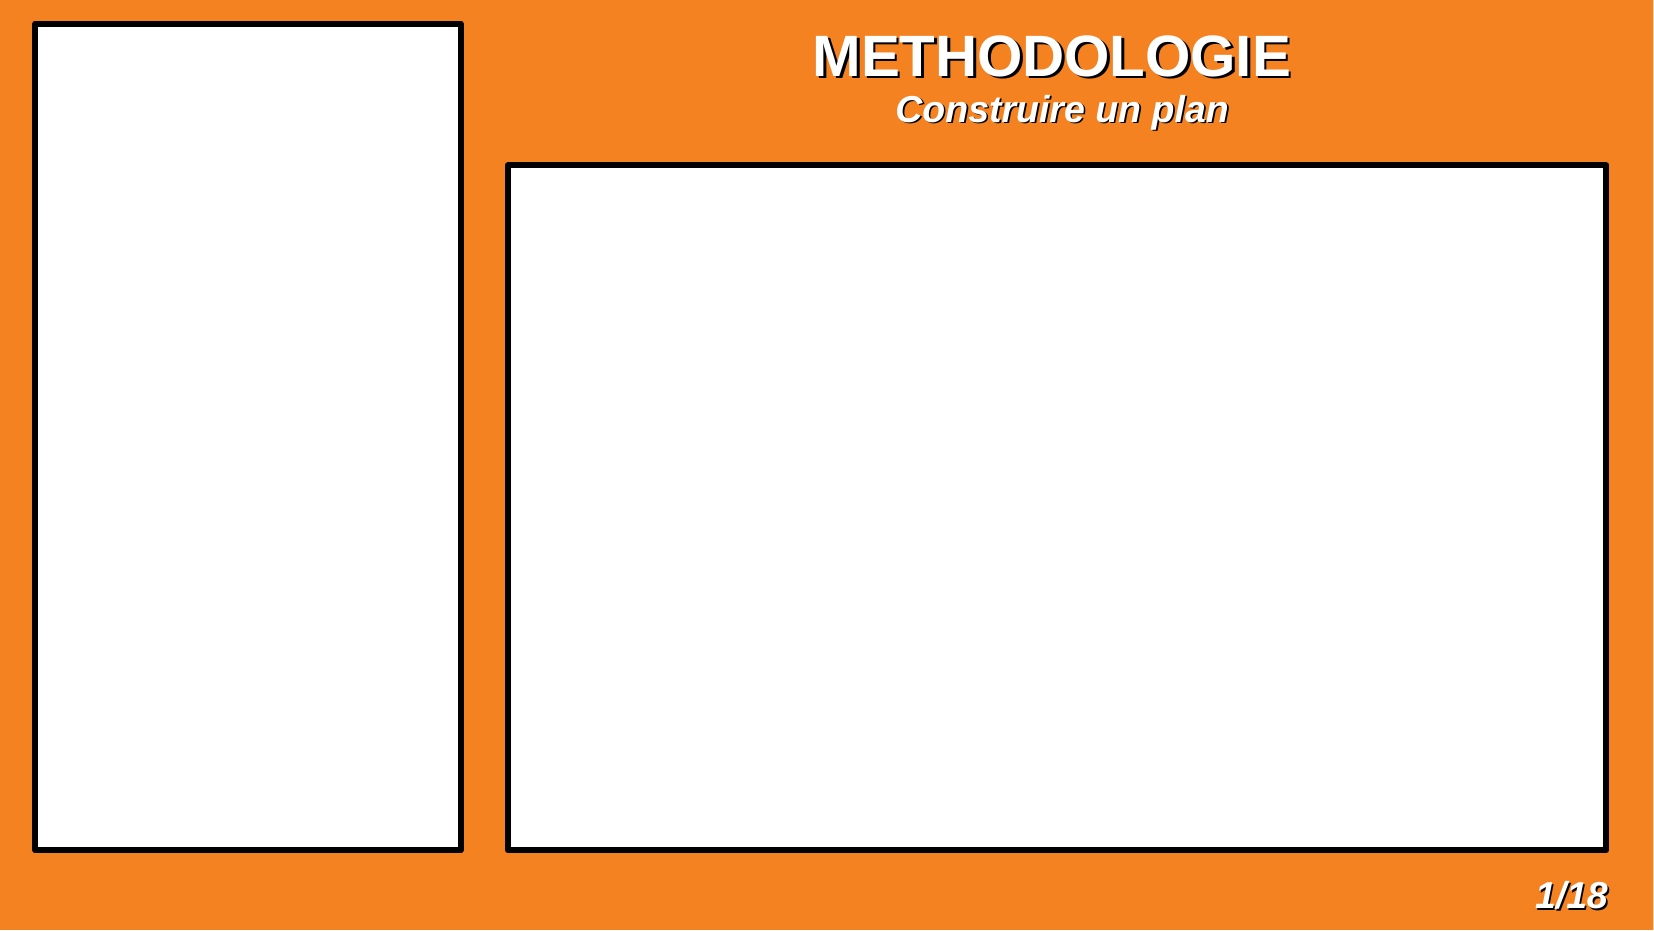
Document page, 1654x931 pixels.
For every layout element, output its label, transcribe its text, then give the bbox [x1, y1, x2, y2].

text_box METHODOLOGIE Construire un plan [507, 0, 1607, 154]
text_box [507, 165, 1607, 851]
text_box <numéro>/18 [1464, 867, 1623, 931]
text_box [35, 23, 461, 851]
